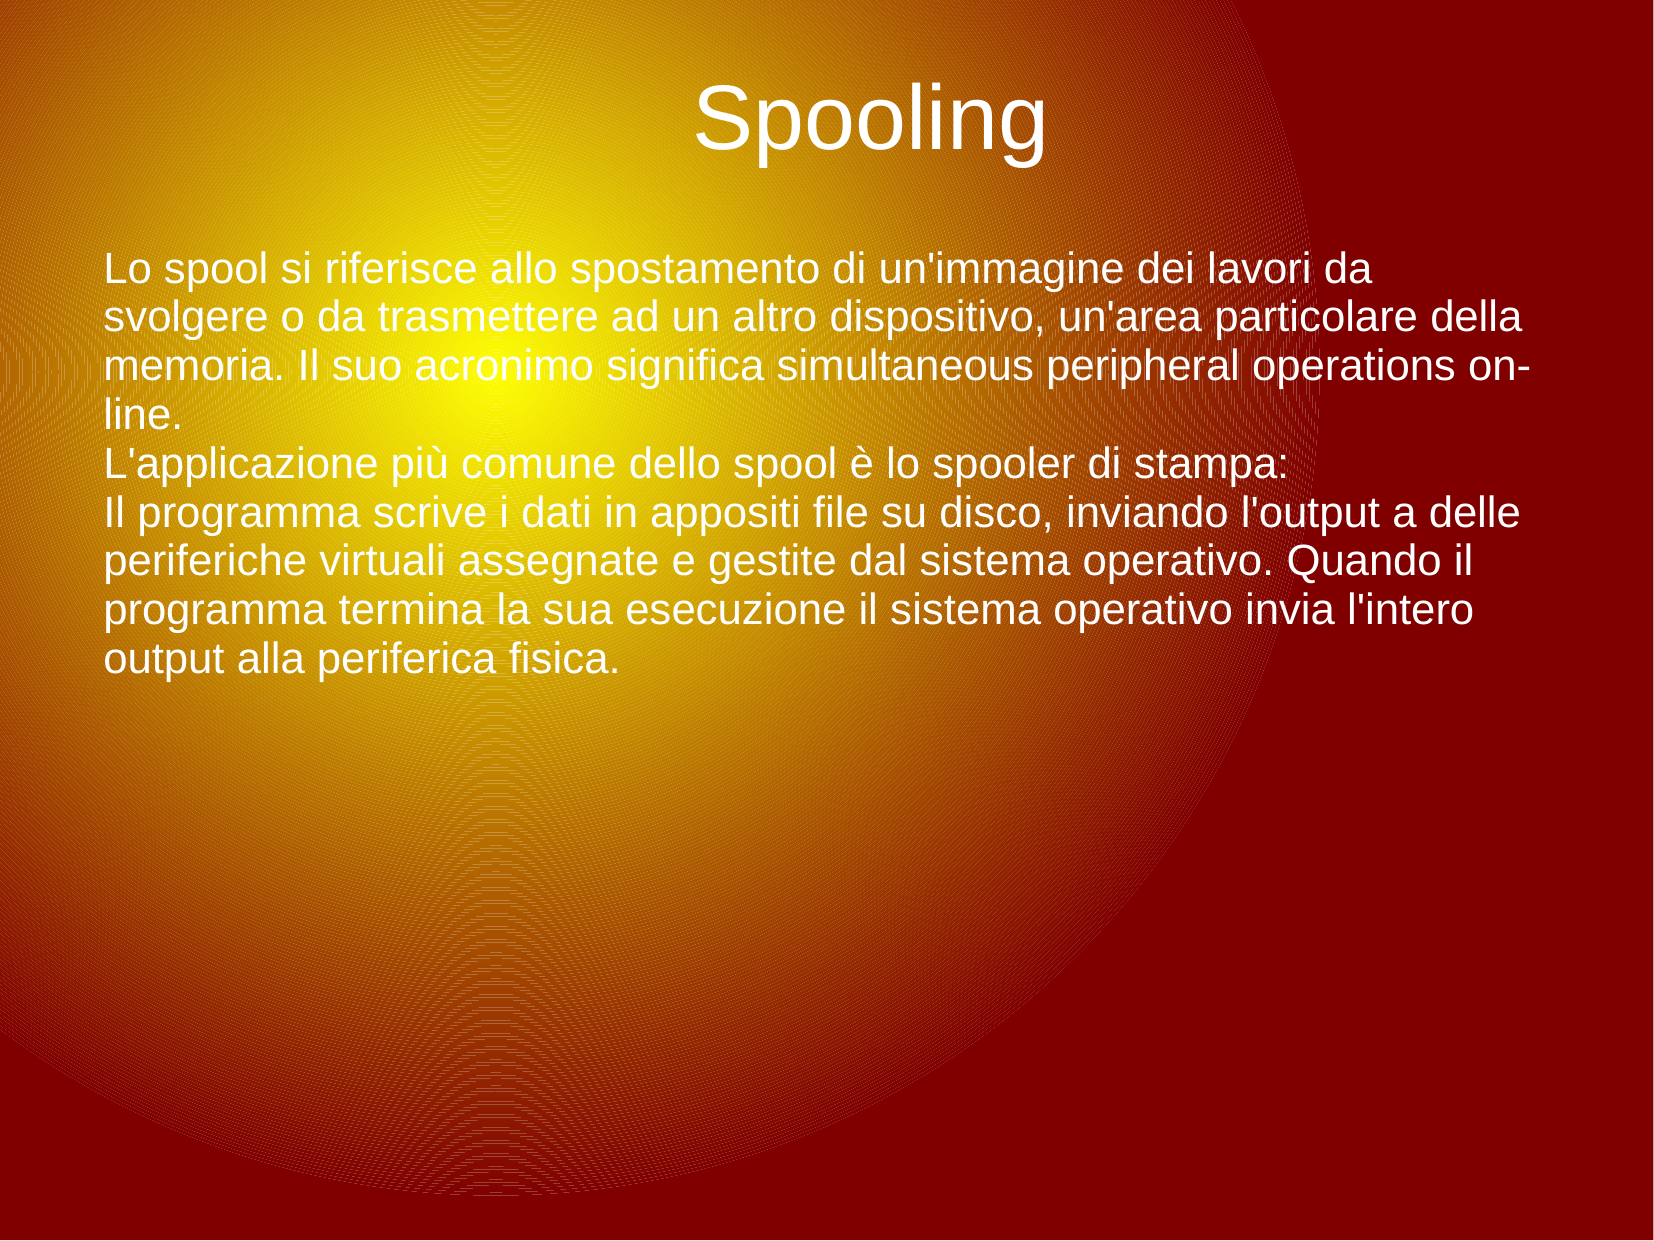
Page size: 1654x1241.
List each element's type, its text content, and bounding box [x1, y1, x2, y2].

text_box Lo spool si riferisce allo spostamento di un'immagine dei lavori da svolgere o da trasmettere ad un altro dispositivo, un'area particolare della memoria. Il suo acronimo significa simultaneous peripheral operations on-line. L'applicazione più comune dello spool è lo spooler di stampa: Il programma scrive i dati in appositi file su disco, inviando l'output a delle periferiche virtuali assegnate e gestite dal sistema operativo. Quando il programma termina la sua esecuzione il sistema operativo invia l'intero output alla periferica fisica. [88, 236, 1565, 691]
text_box Spooling [383, 59, 1359, 177]
